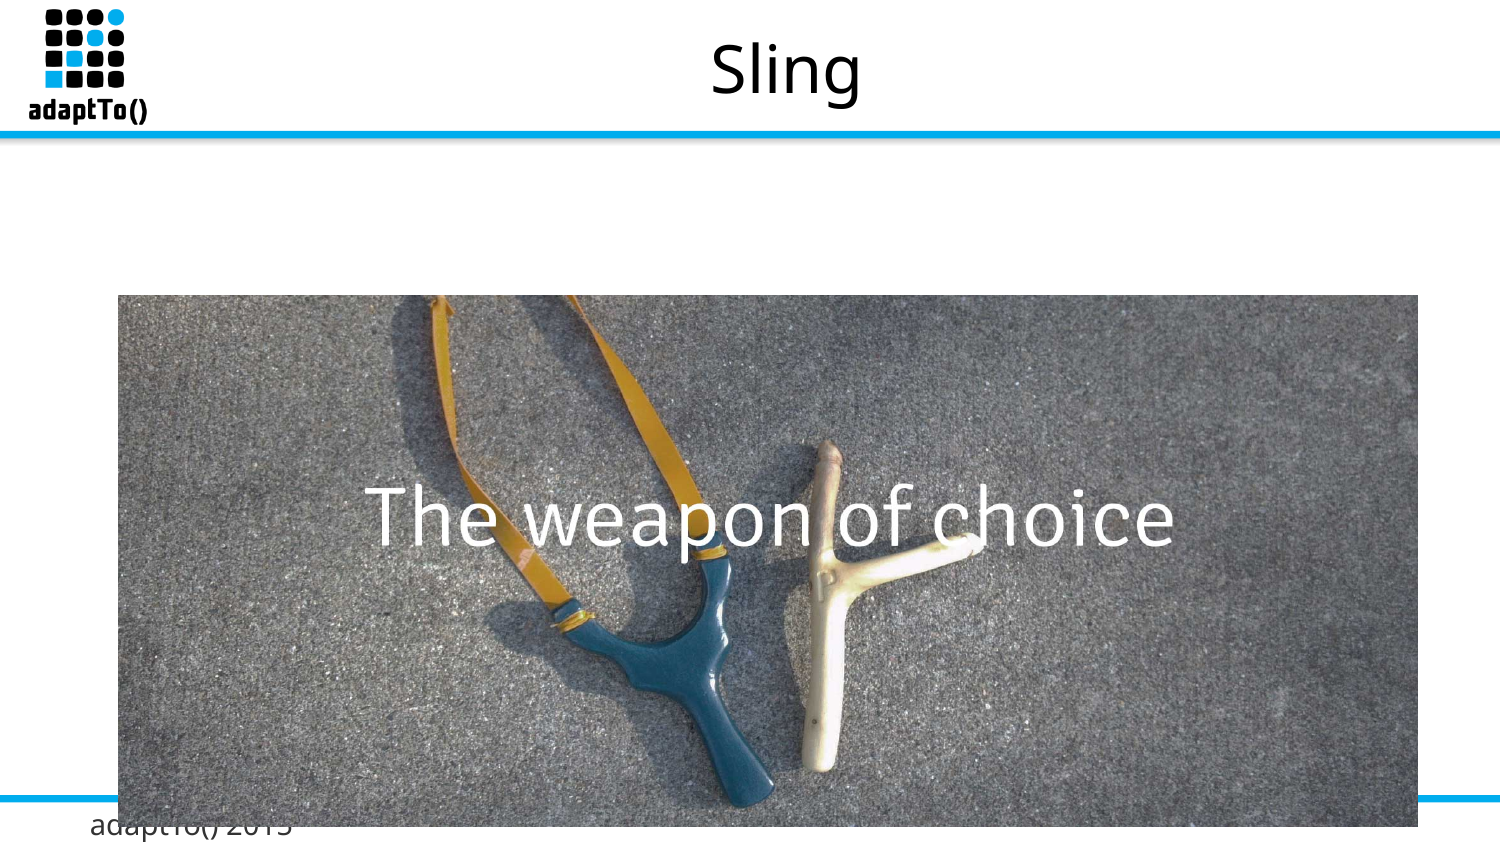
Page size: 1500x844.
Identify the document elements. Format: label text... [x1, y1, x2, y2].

picture [27, 6, 148, 126]
picture [118, 295, 1418, 827]
title Sling [150, 15, 1425, 121]
